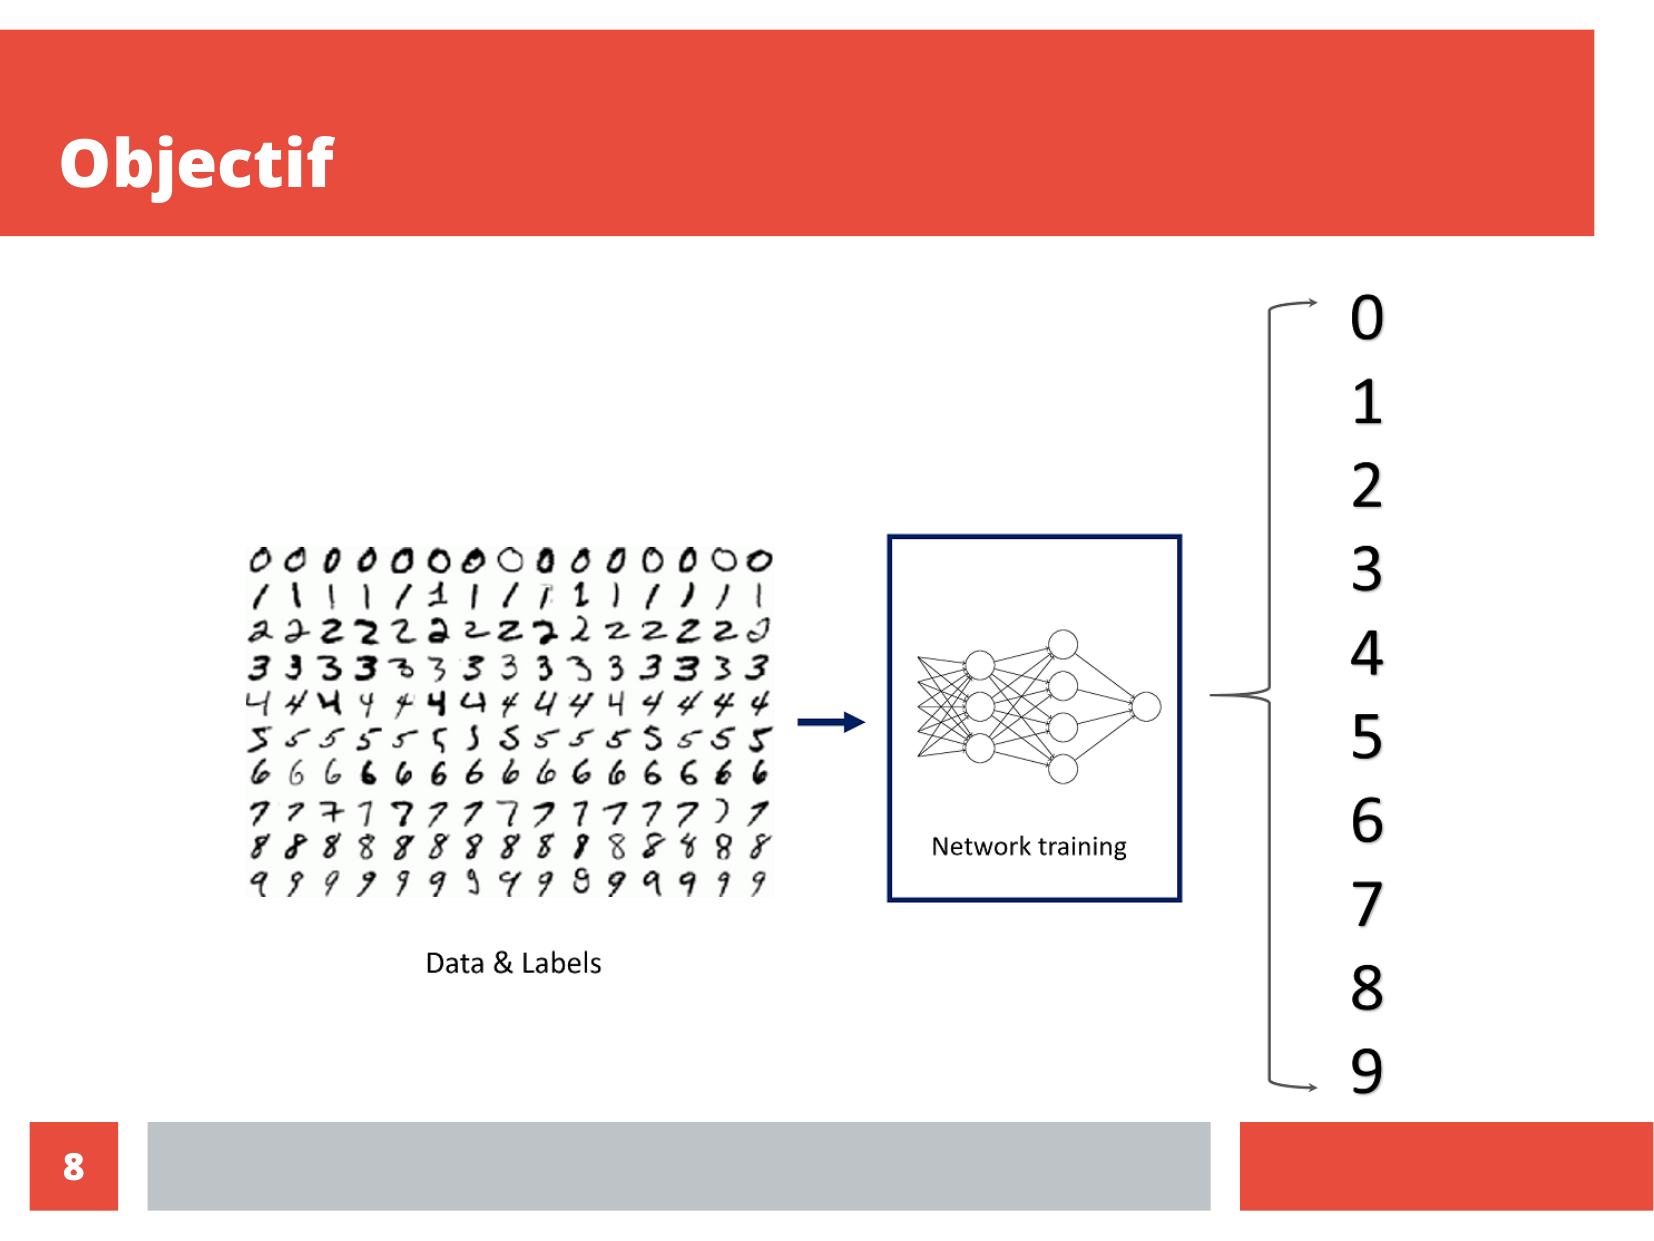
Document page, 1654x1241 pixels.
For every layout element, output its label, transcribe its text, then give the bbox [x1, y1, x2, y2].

title Objectif [59, 59, 1595, 207]
picture [224, 275, 1449, 1111]
